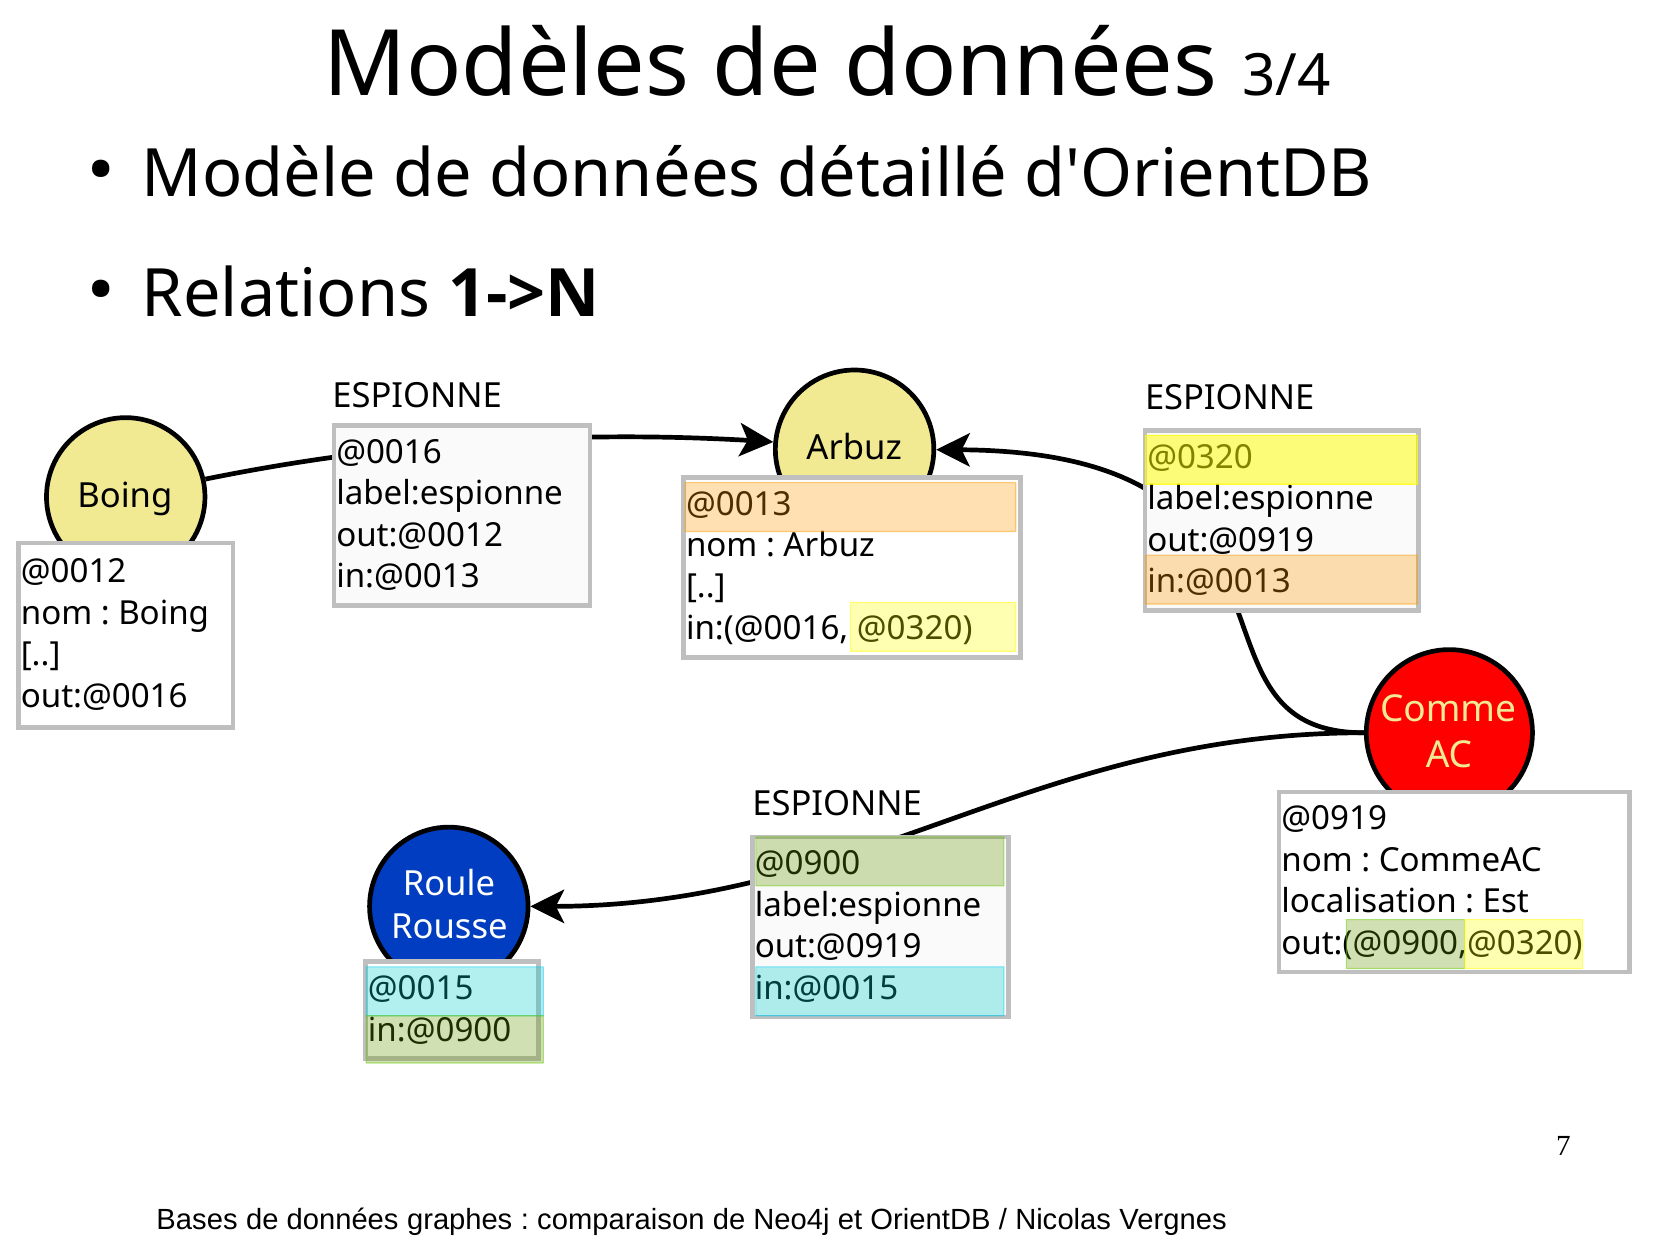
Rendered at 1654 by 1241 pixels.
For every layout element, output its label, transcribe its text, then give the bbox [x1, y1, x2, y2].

text_box Bases de données graphes : comparaison de Neo4j et OrientDB / Nicolas Vergnes [141, 1195, 1245, 1241]
text_box [755, 966, 1004, 1016]
text_box [755, 836, 1004, 886]
text_box [685, 482, 1016, 532]
list Modèle de données détaillé d'OrientDB Relations 1->N [71, 124, 1560, 366]
text_box [1145, 435, 1418, 485]
text_box [366, 966, 544, 1063]
text_box [1346, 919, 1583, 969]
text_box [850, 602, 1016, 652]
title Modèles de données 3/4 [82, 6, 1571, 114]
text_box [1145, 555, 1418, 605]
picture [11, 366, 1637, 1063]
